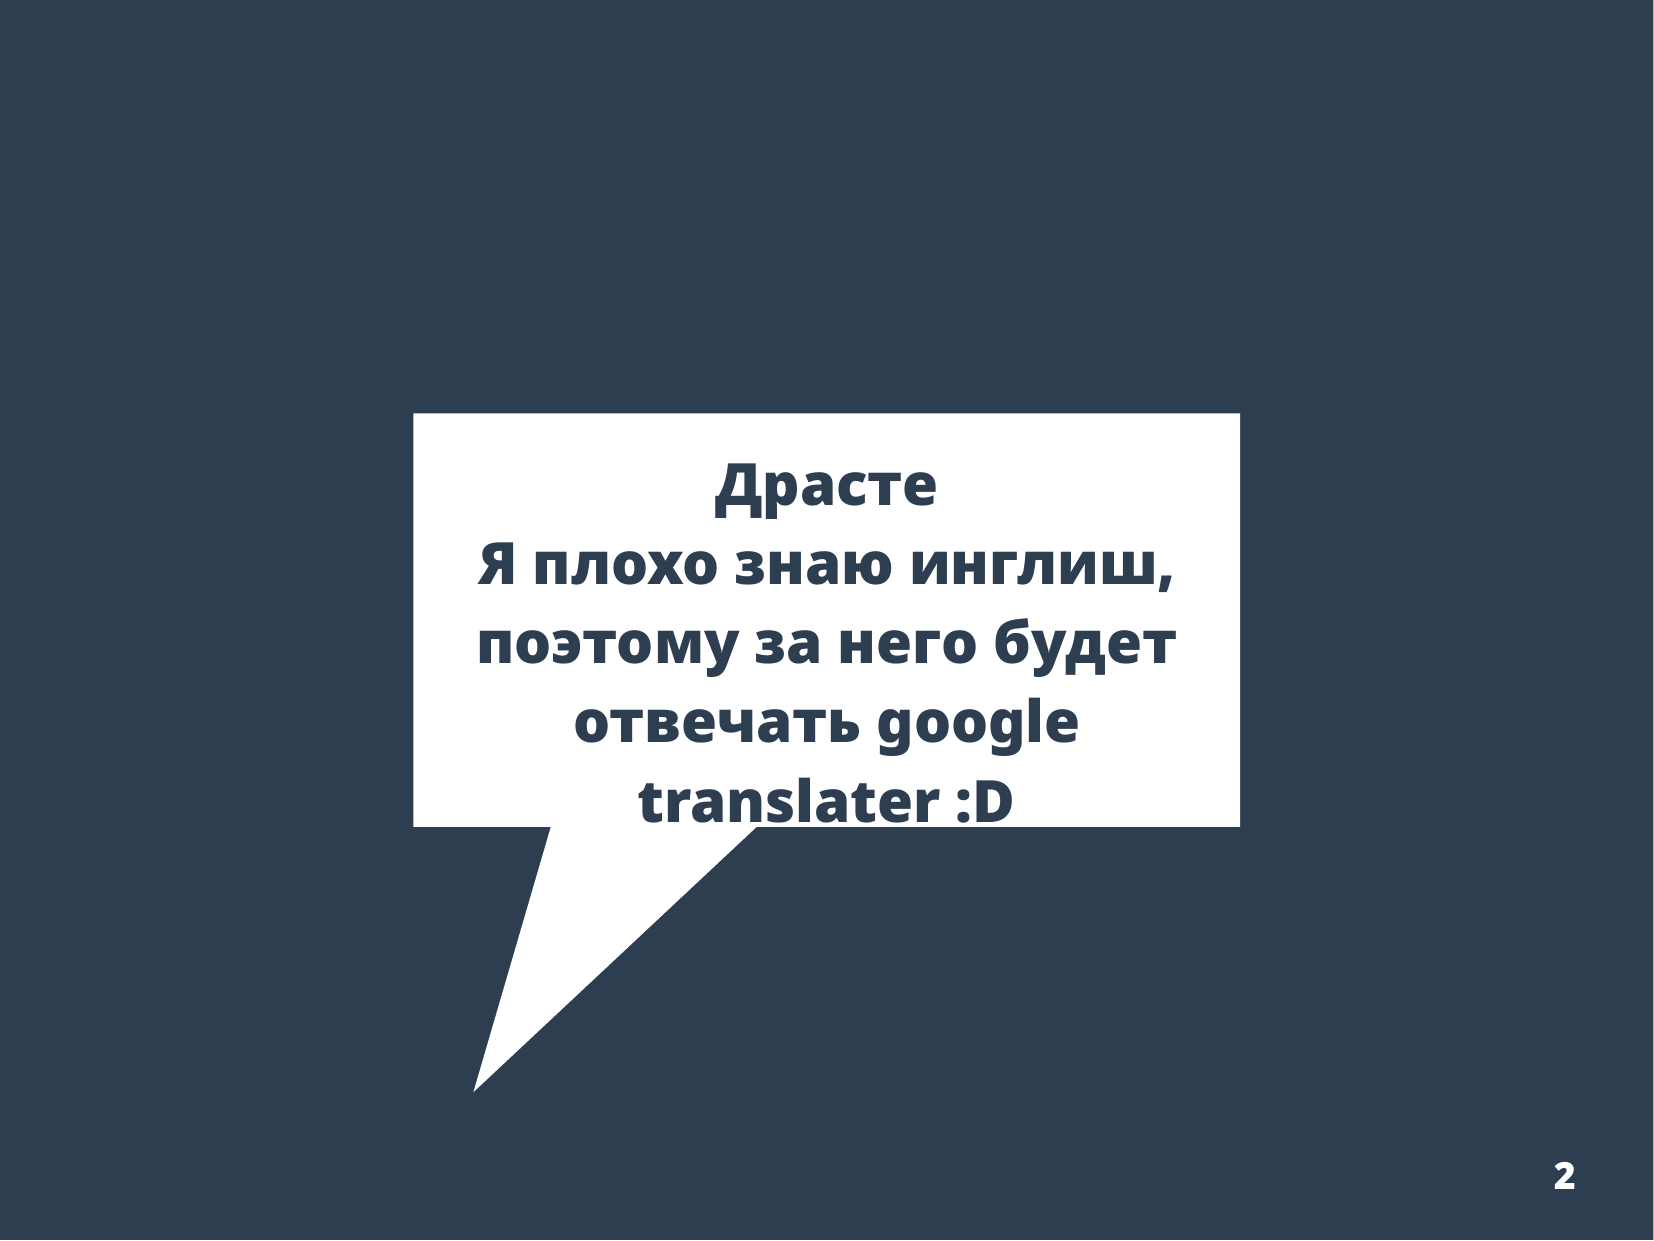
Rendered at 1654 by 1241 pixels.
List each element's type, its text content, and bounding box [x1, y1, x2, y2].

title Драсте Я плохо знаю инглиш, поэтому за него будет отвечать google translater :D [442, 442, 1211, 798]
